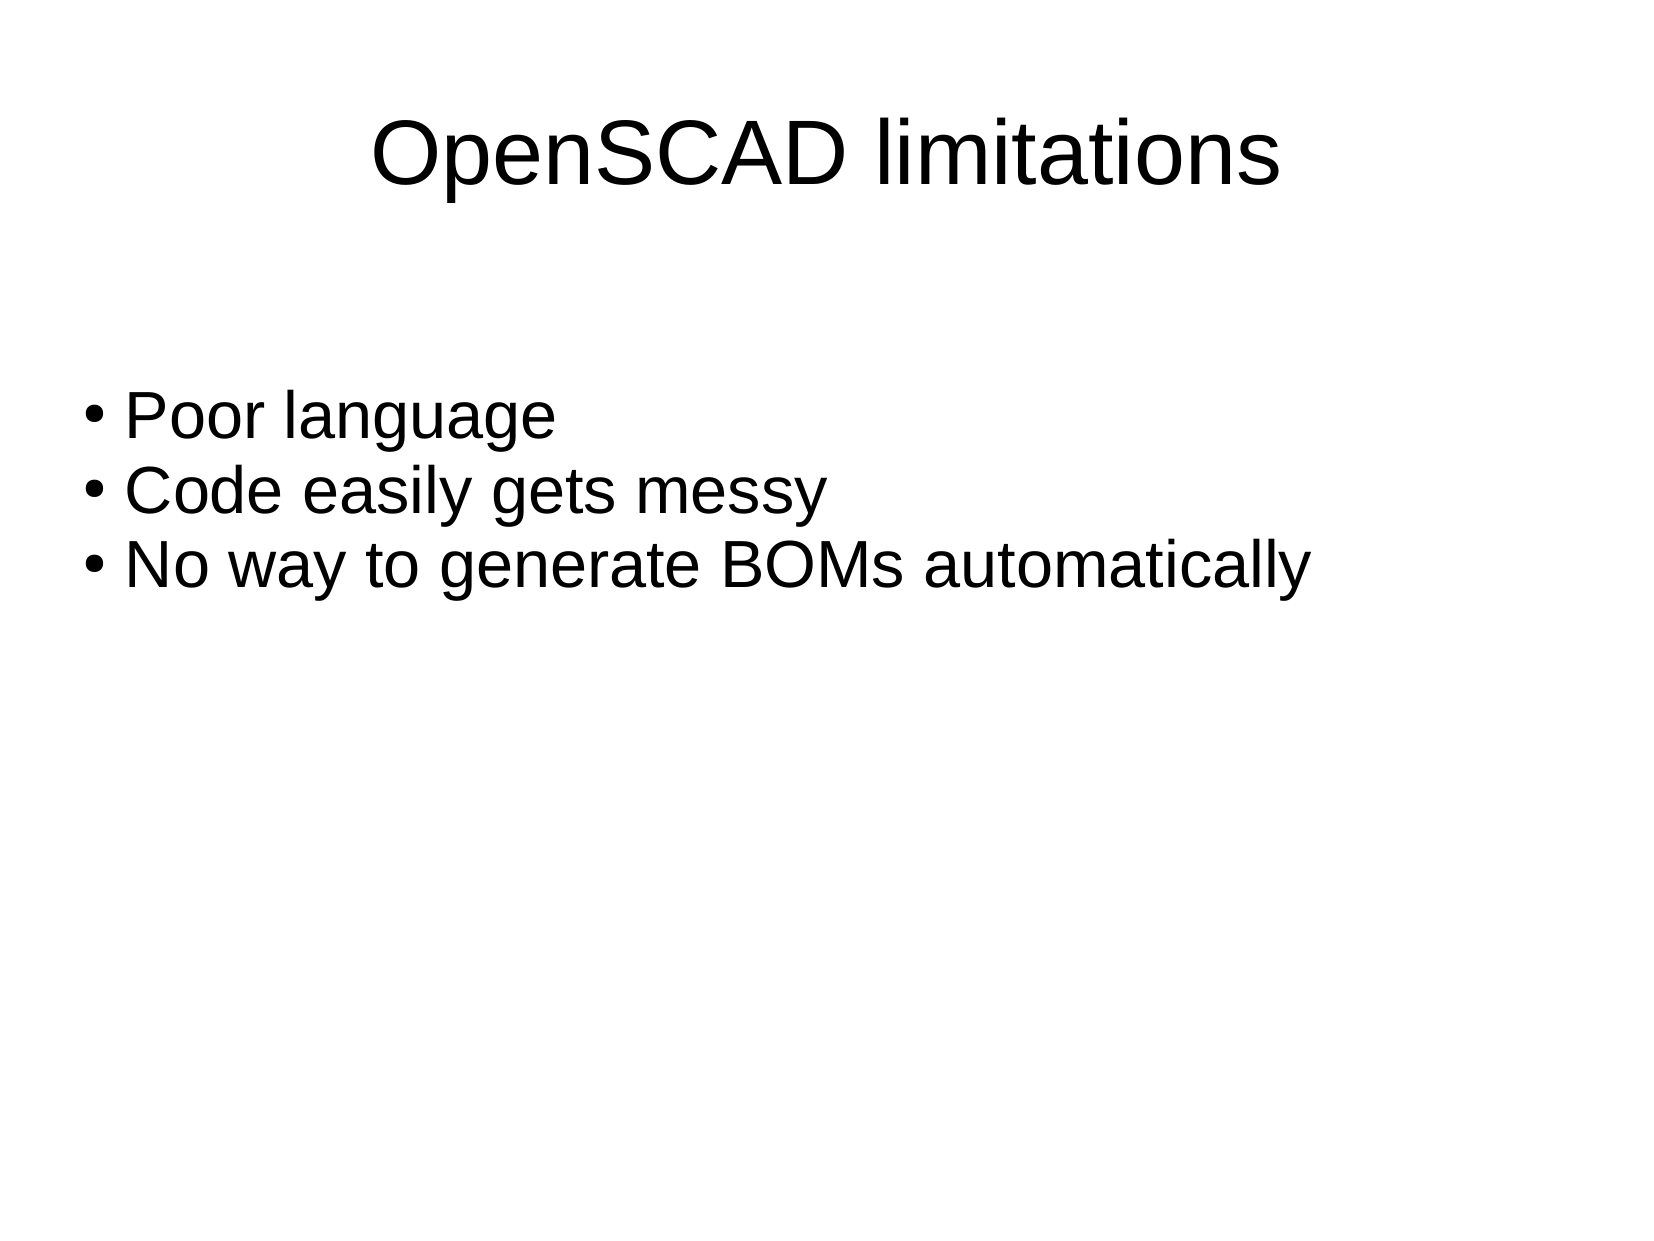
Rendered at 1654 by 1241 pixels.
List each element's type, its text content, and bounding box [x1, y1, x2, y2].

subtitle Poor language Code easily gets messy No way to generate BOMs automatically [82, 188, 1571, 792]
title OpenSCAD limitations [82, 49, 1571, 188]
